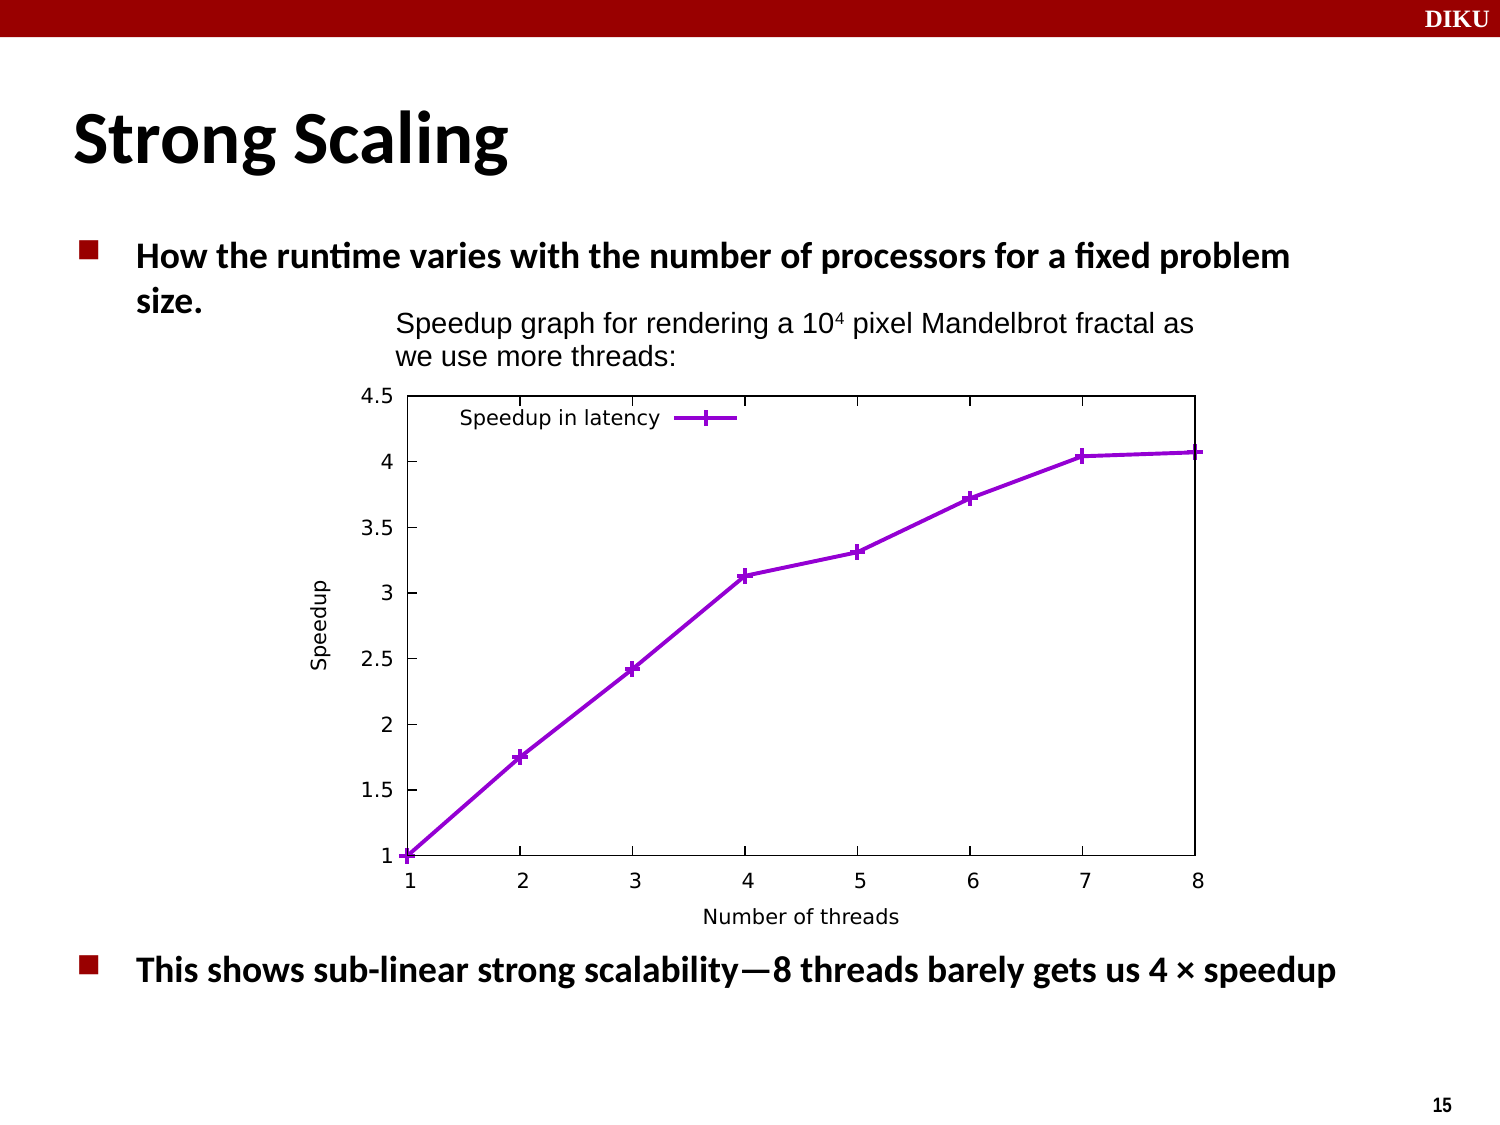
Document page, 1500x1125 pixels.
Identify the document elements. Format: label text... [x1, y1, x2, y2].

text_box Speedup graph for rendering a 104 pixel Mandelbrot fractal as we use more threads: [380, 299, 1221, 381]
text_box Strong Scaling [58, 71, 1304, 197]
picture [295, 370, 1237, 935]
text_box How the runtime varies with the number of processors for a fixed problem size. This shows sub-linear strong scalability—8 threads barely gets us 4 × speedup [65, 223, 1361, 1039]
